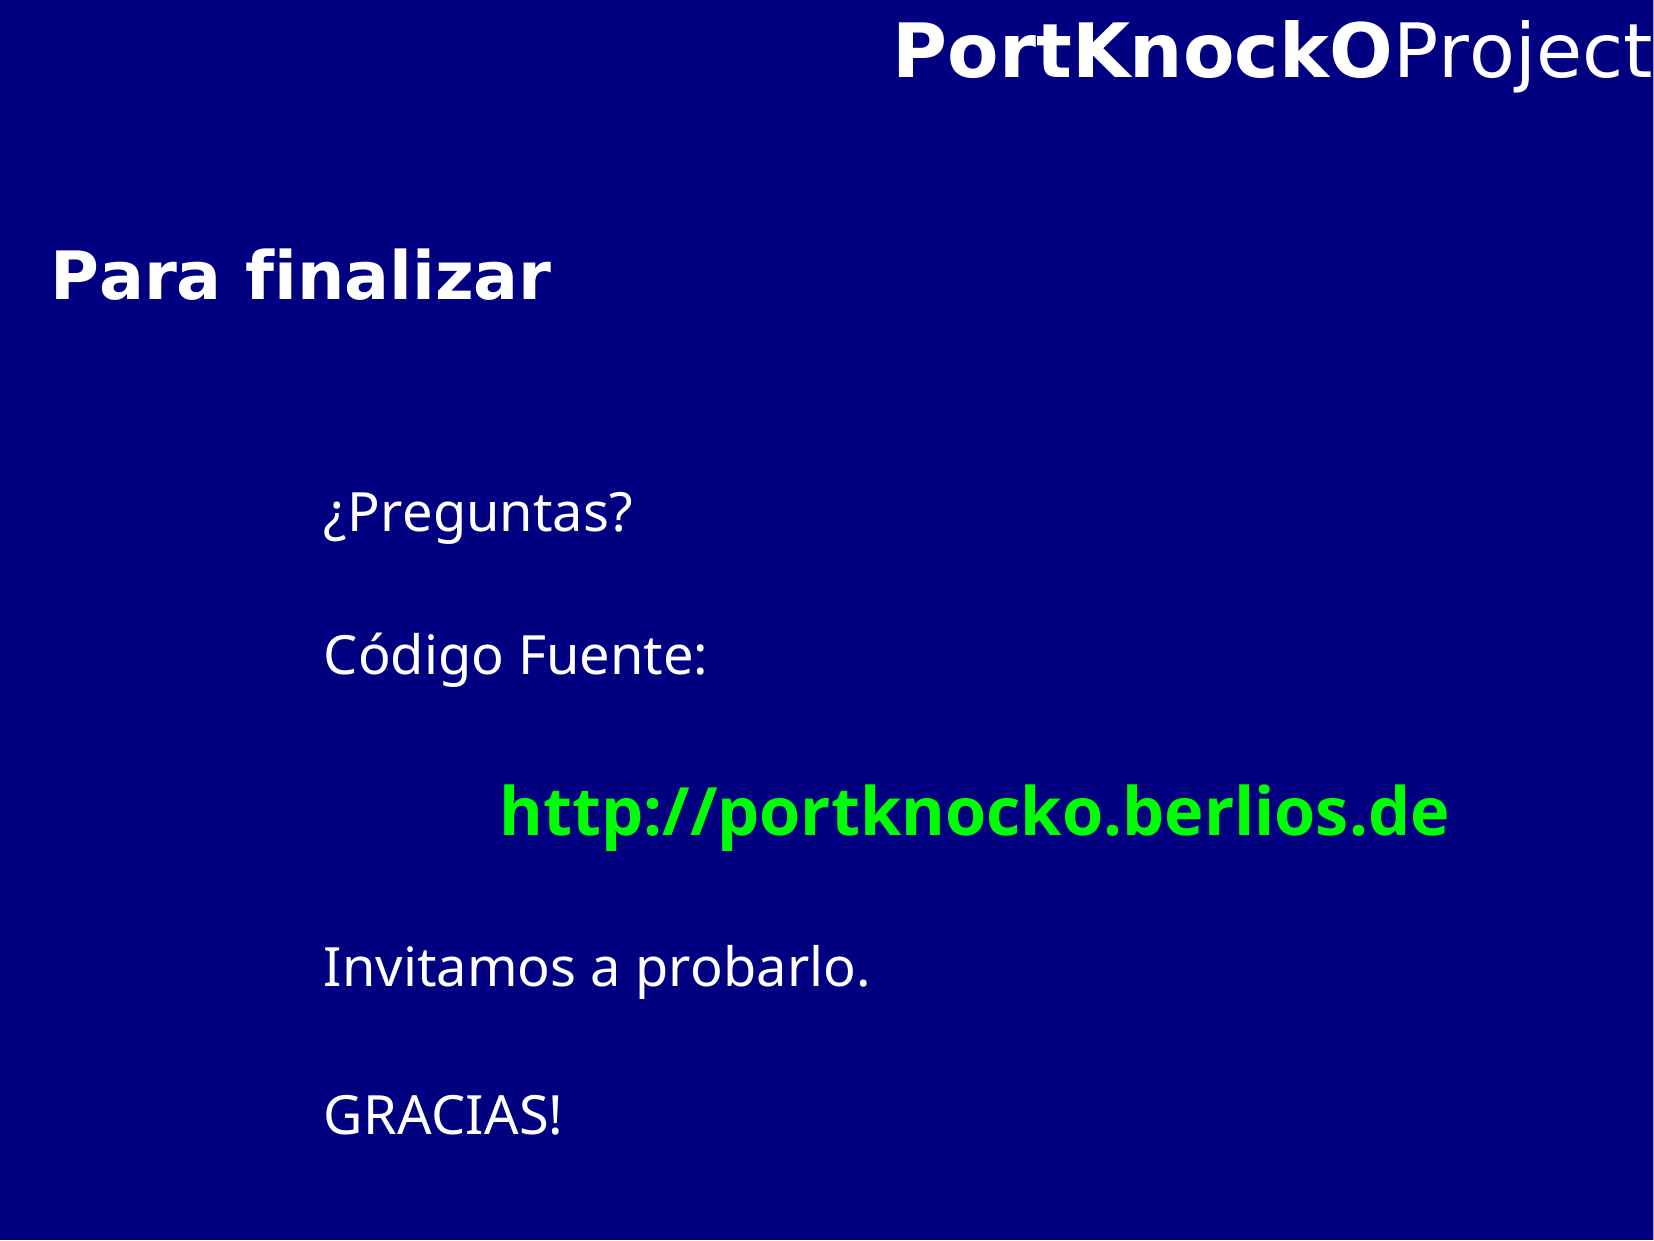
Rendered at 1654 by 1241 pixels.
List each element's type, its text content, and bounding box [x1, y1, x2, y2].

text_box ¿Preguntas? Código Fuente: http://portknocko.berlios.de Invitamos a probarlo. GRACIAS! [295, 466, 1625, 1084]
text_box PortKnockOProject [878, 0, 1654, 103]
text_box Para finalizar [35, 230, 1099, 323]
